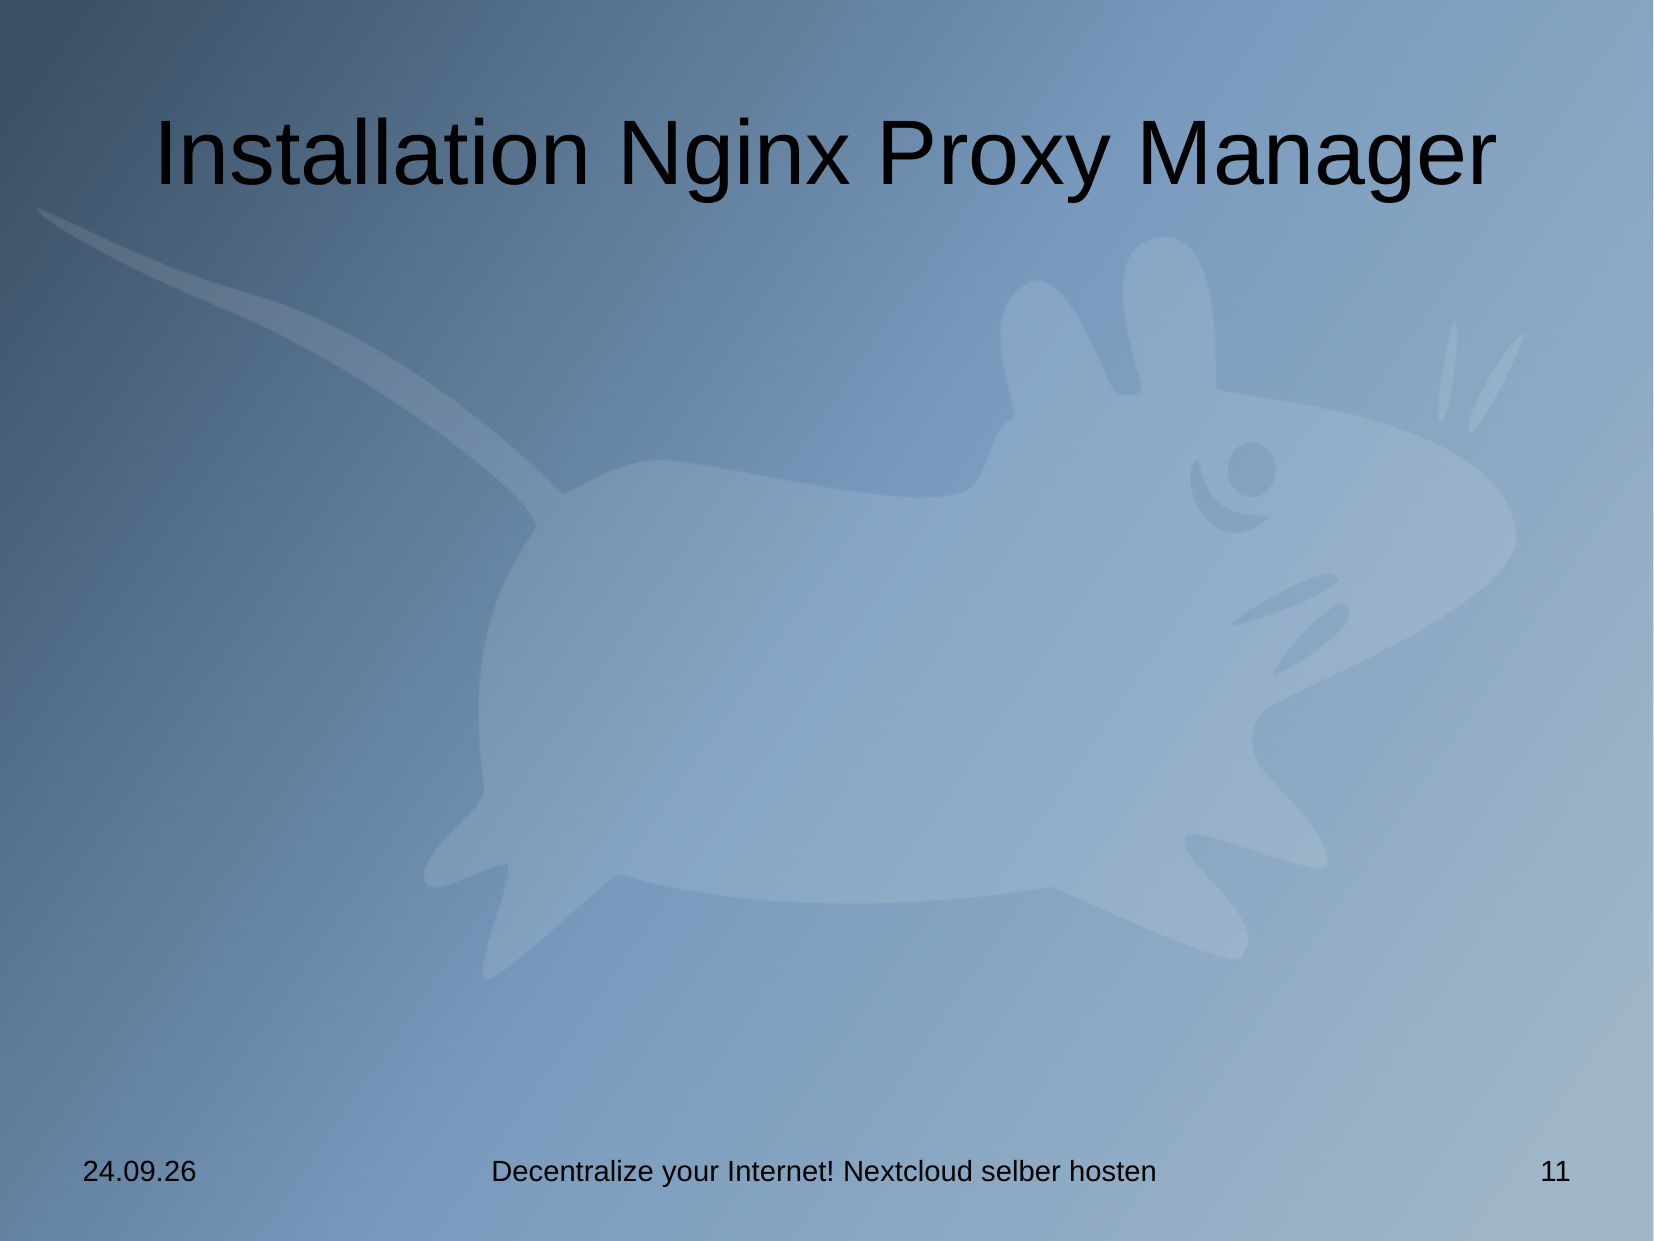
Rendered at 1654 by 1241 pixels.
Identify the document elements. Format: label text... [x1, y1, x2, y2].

title Installation Nginx Proxy Manager [82, 49, 1571, 257]
picture [0, 0, 1654, 1241]
